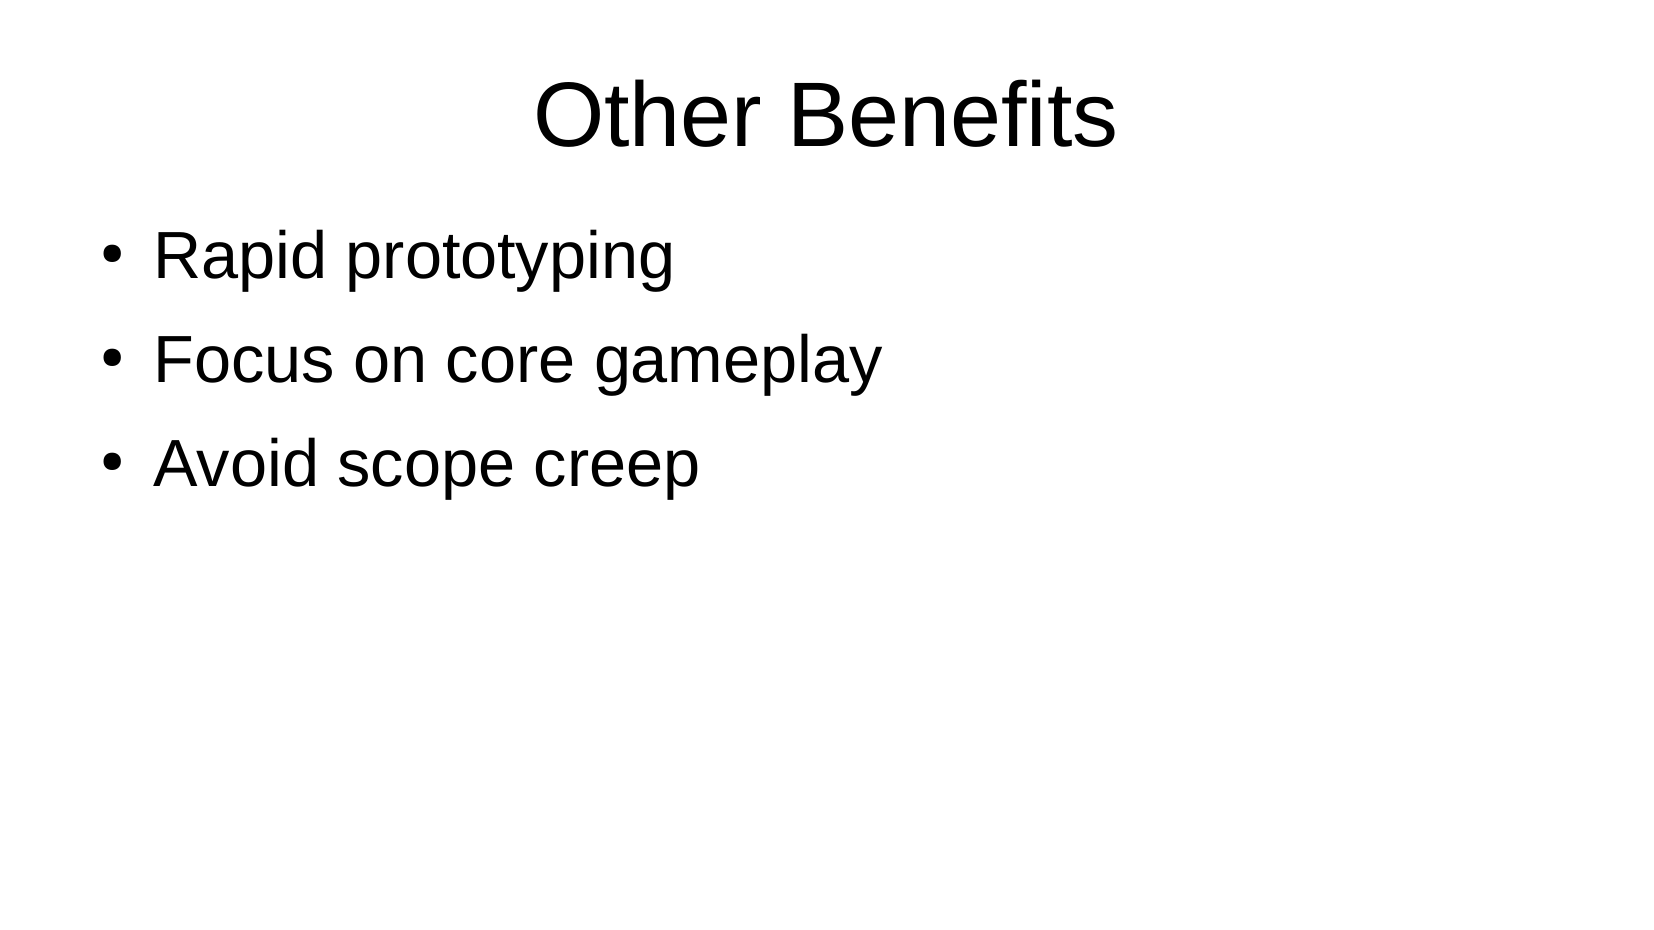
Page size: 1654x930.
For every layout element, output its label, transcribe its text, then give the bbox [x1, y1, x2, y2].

list Rapid prototyping Focus on core gameplay Avoid scope creep [82, 217, 1571, 757]
title Other Benefits [82, 37, 1571, 193]
